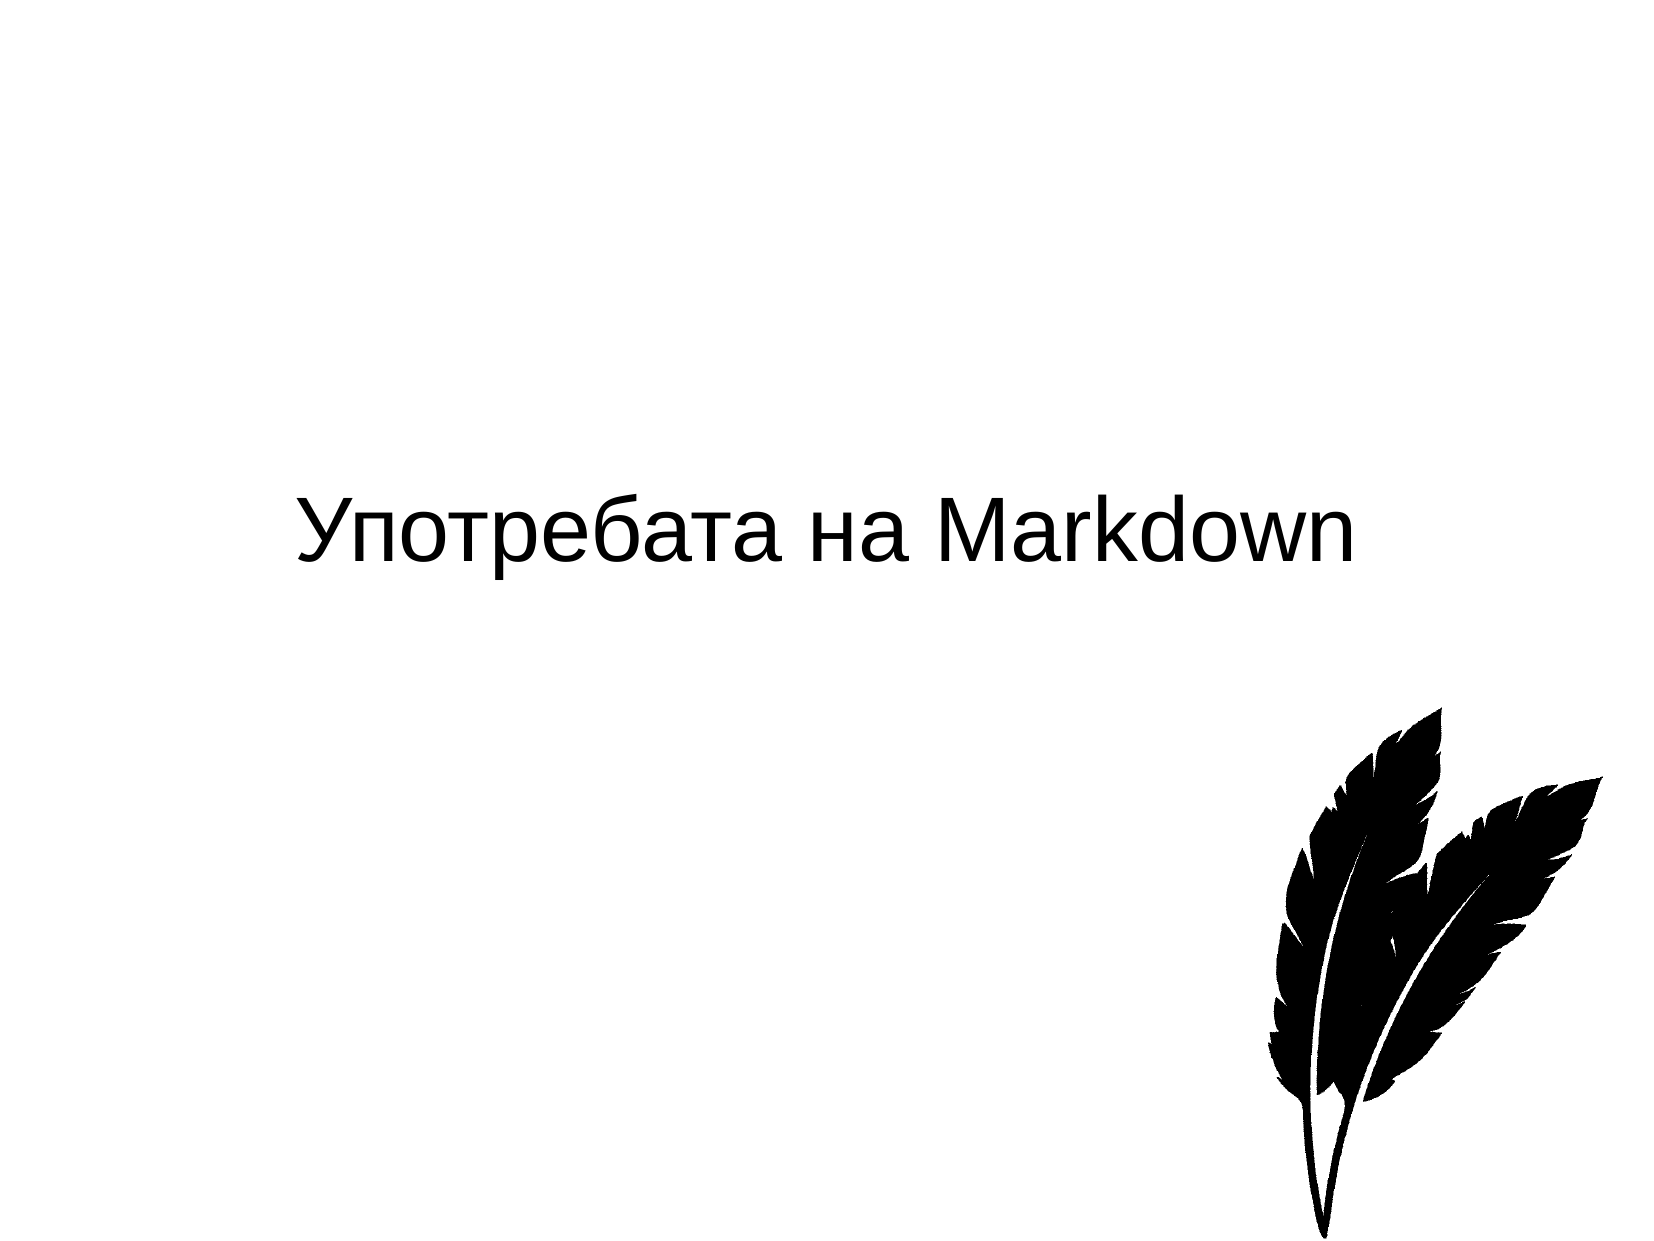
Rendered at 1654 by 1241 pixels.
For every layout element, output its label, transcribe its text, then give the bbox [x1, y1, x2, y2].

picture [1106, 689, 1654, 1241]
subtitle Употребата на Markdown [82, 49, 1571, 1010]
